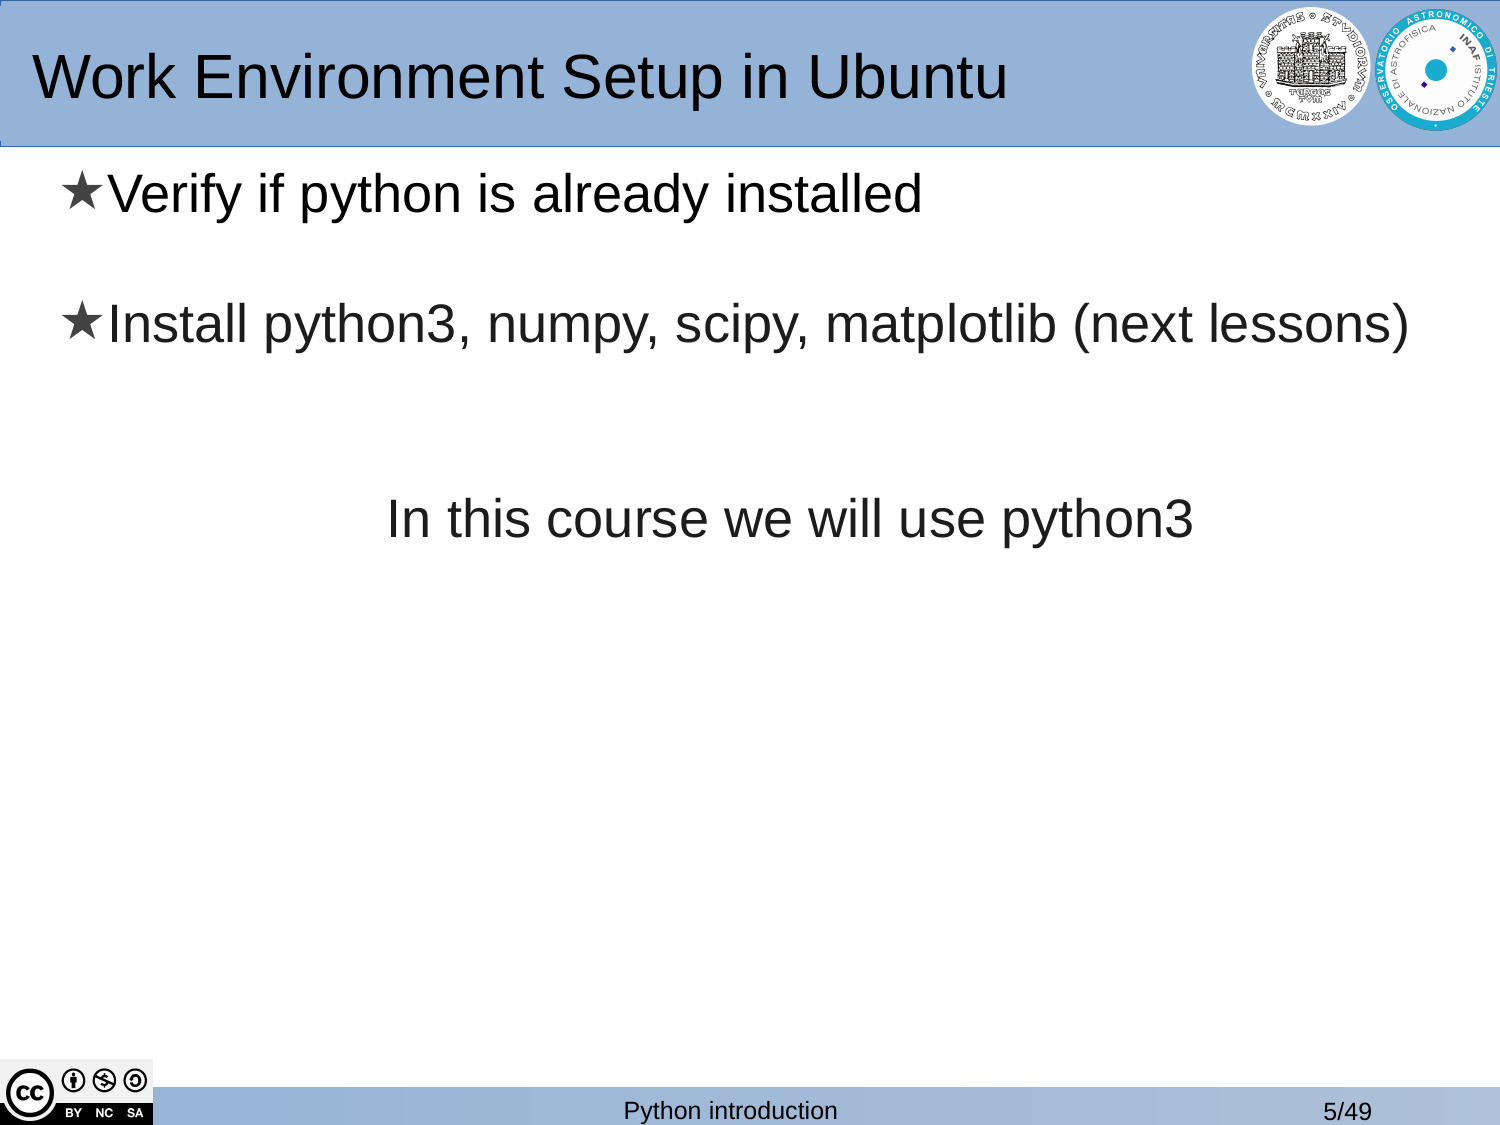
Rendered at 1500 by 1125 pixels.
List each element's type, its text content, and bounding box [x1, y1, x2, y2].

picture [1252, 0, 1500, 156]
picture [0, 1059, 153, 1125]
text_box Work Environment Setup in Ubuntu [0, 5, 1243, 141]
list Verify if python is already installed Install python3, numpy, scipy, matplotlib (next lessons) In this course we will use python3 [0, 150, 1491, 1024]
